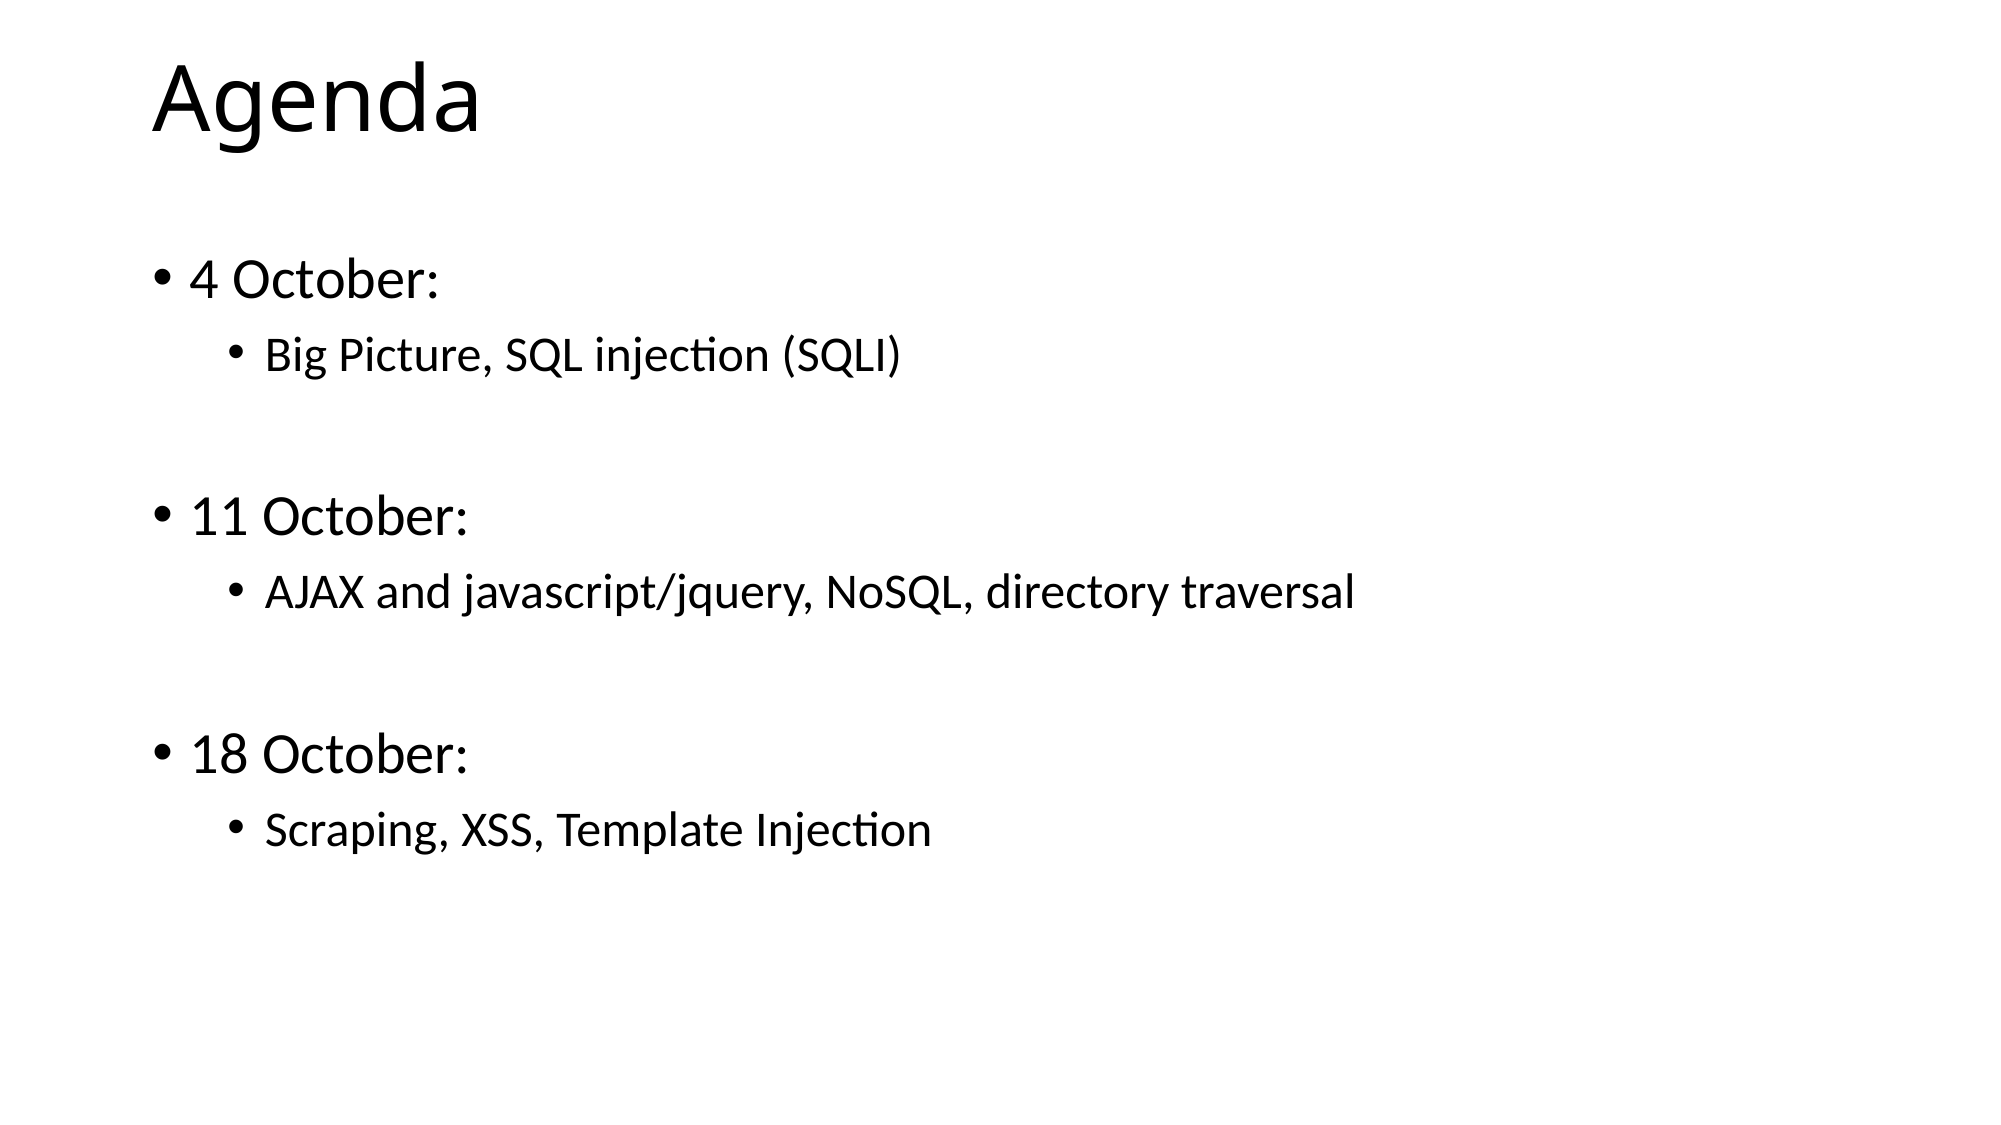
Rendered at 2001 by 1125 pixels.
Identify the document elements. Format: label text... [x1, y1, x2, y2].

title Agenda [137, 42, 1863, 163]
list 4 October: Big Picture, SQL injection (SQLI) 11 October: AJAX and javascript/jquery, NoSQL, directory traversal 18 October: Scraping, XSS, Template Injection [137, 240, 1863, 955]
